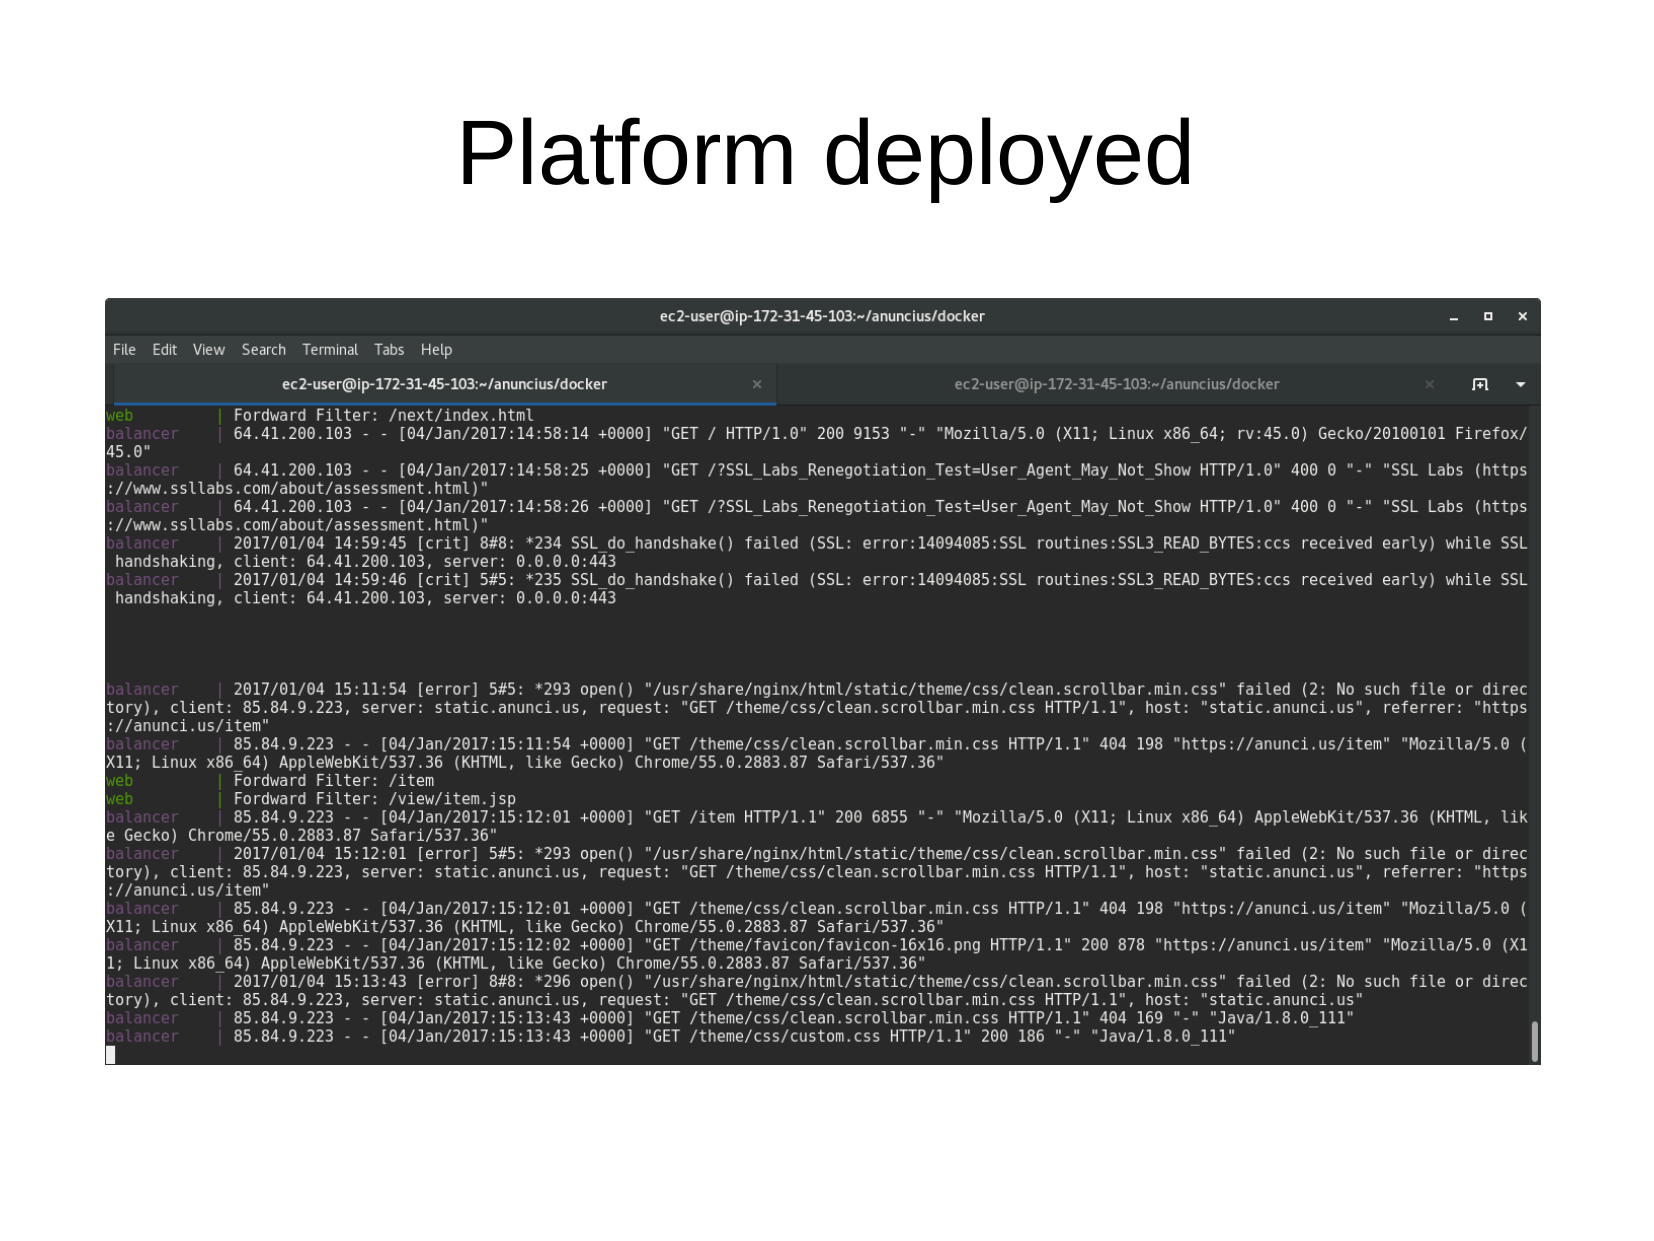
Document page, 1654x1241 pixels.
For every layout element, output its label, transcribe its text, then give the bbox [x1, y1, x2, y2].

picture [105, 298, 1541, 1065]
title Platform deployed [82, 49, 1571, 257]
